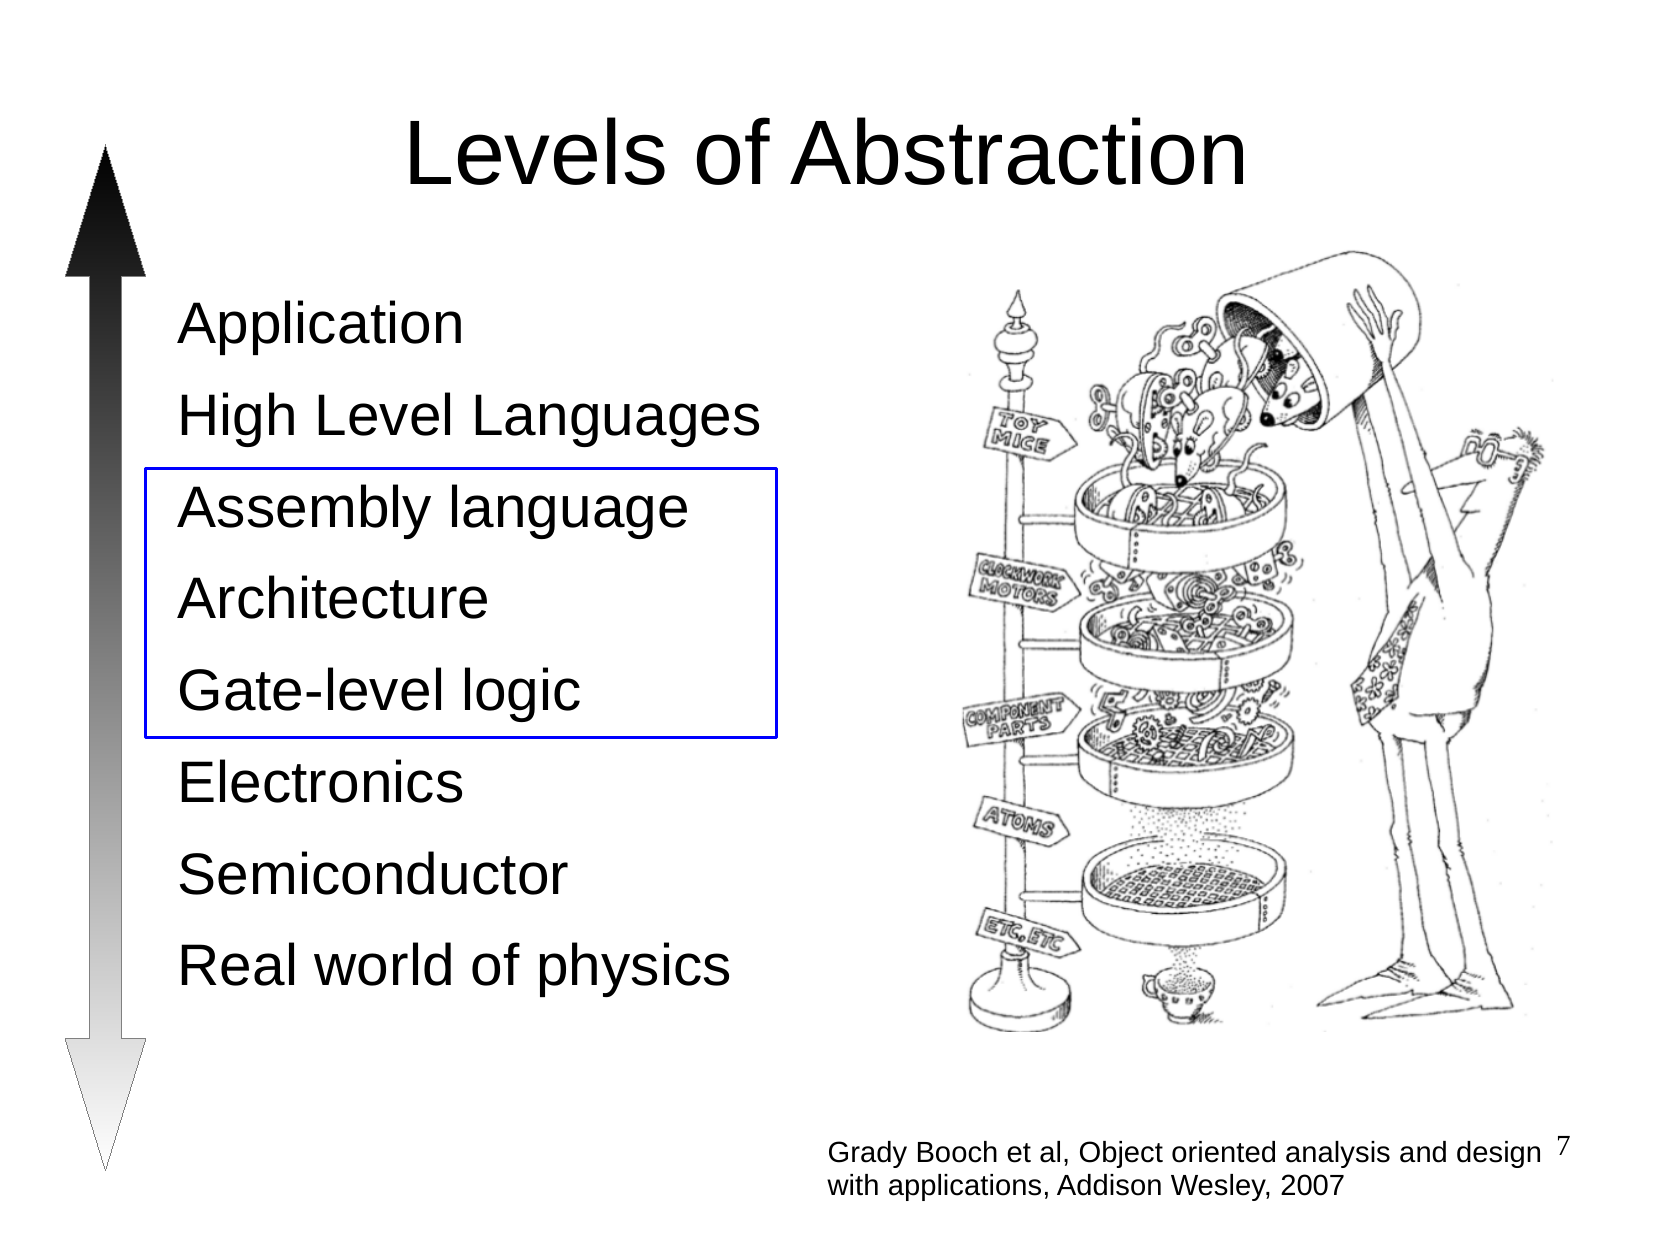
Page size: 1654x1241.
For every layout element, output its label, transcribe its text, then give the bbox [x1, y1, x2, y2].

list Application High Level Languages Assembly language Architecture Gate-level logic Electronics Semiconductor Real world of physics [122, 290, 793, 1010]
title Levels of Abstraction [82, 49, 1571, 257]
picture [953, 240, 1554, 1032]
text_box [65, 144, 146, 1171]
list Application High Level Languages Assembly language Architecture Gate-level logic Electronics Semiconductor Real world of physics [82, 290, 89, 1010]
text_box Grady Booch et al, Object oriented analysis and design with applications, Addison Wesley, 2007 [813, 1128, 1578, 1229]
